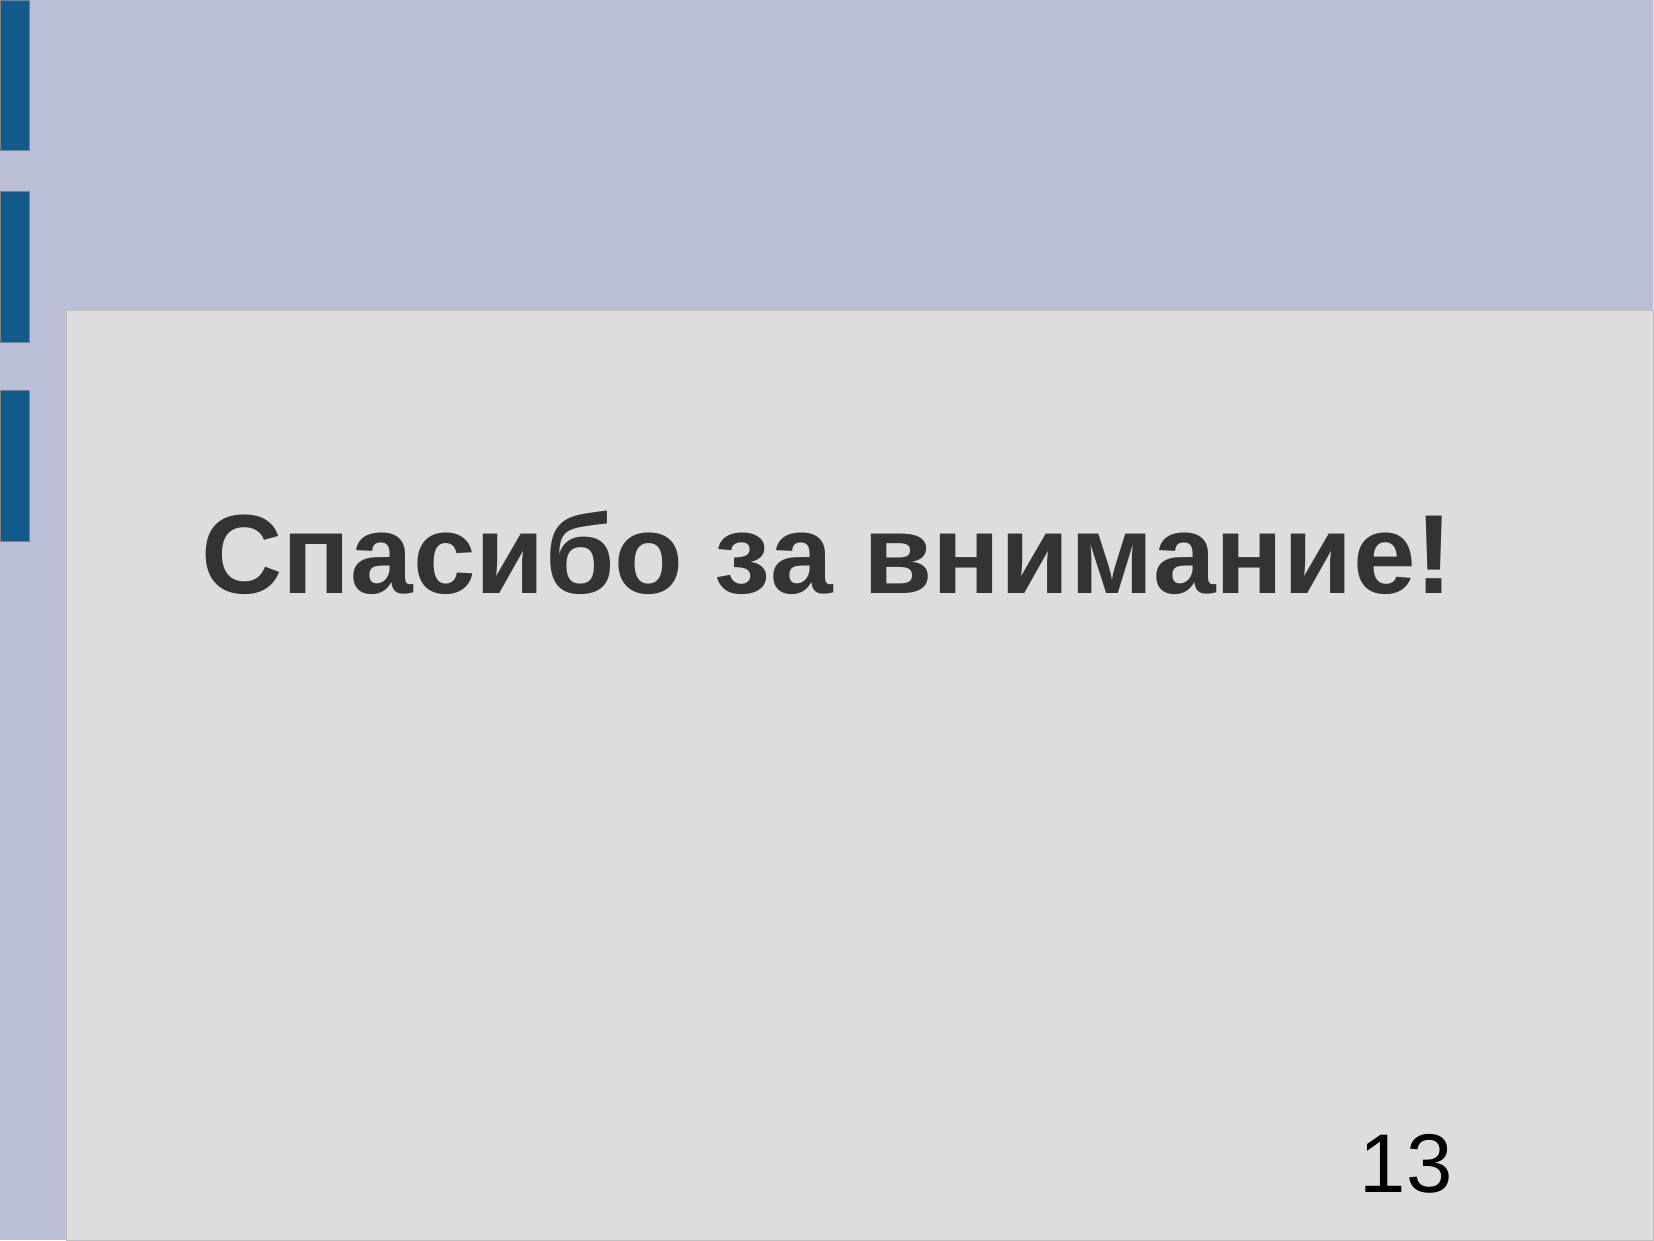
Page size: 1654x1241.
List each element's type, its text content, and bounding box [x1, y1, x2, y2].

title Спасибо за внимание! [121, 451, 1534, 659]
text_box <номер> [1410, 1110, 1654, 1229]
